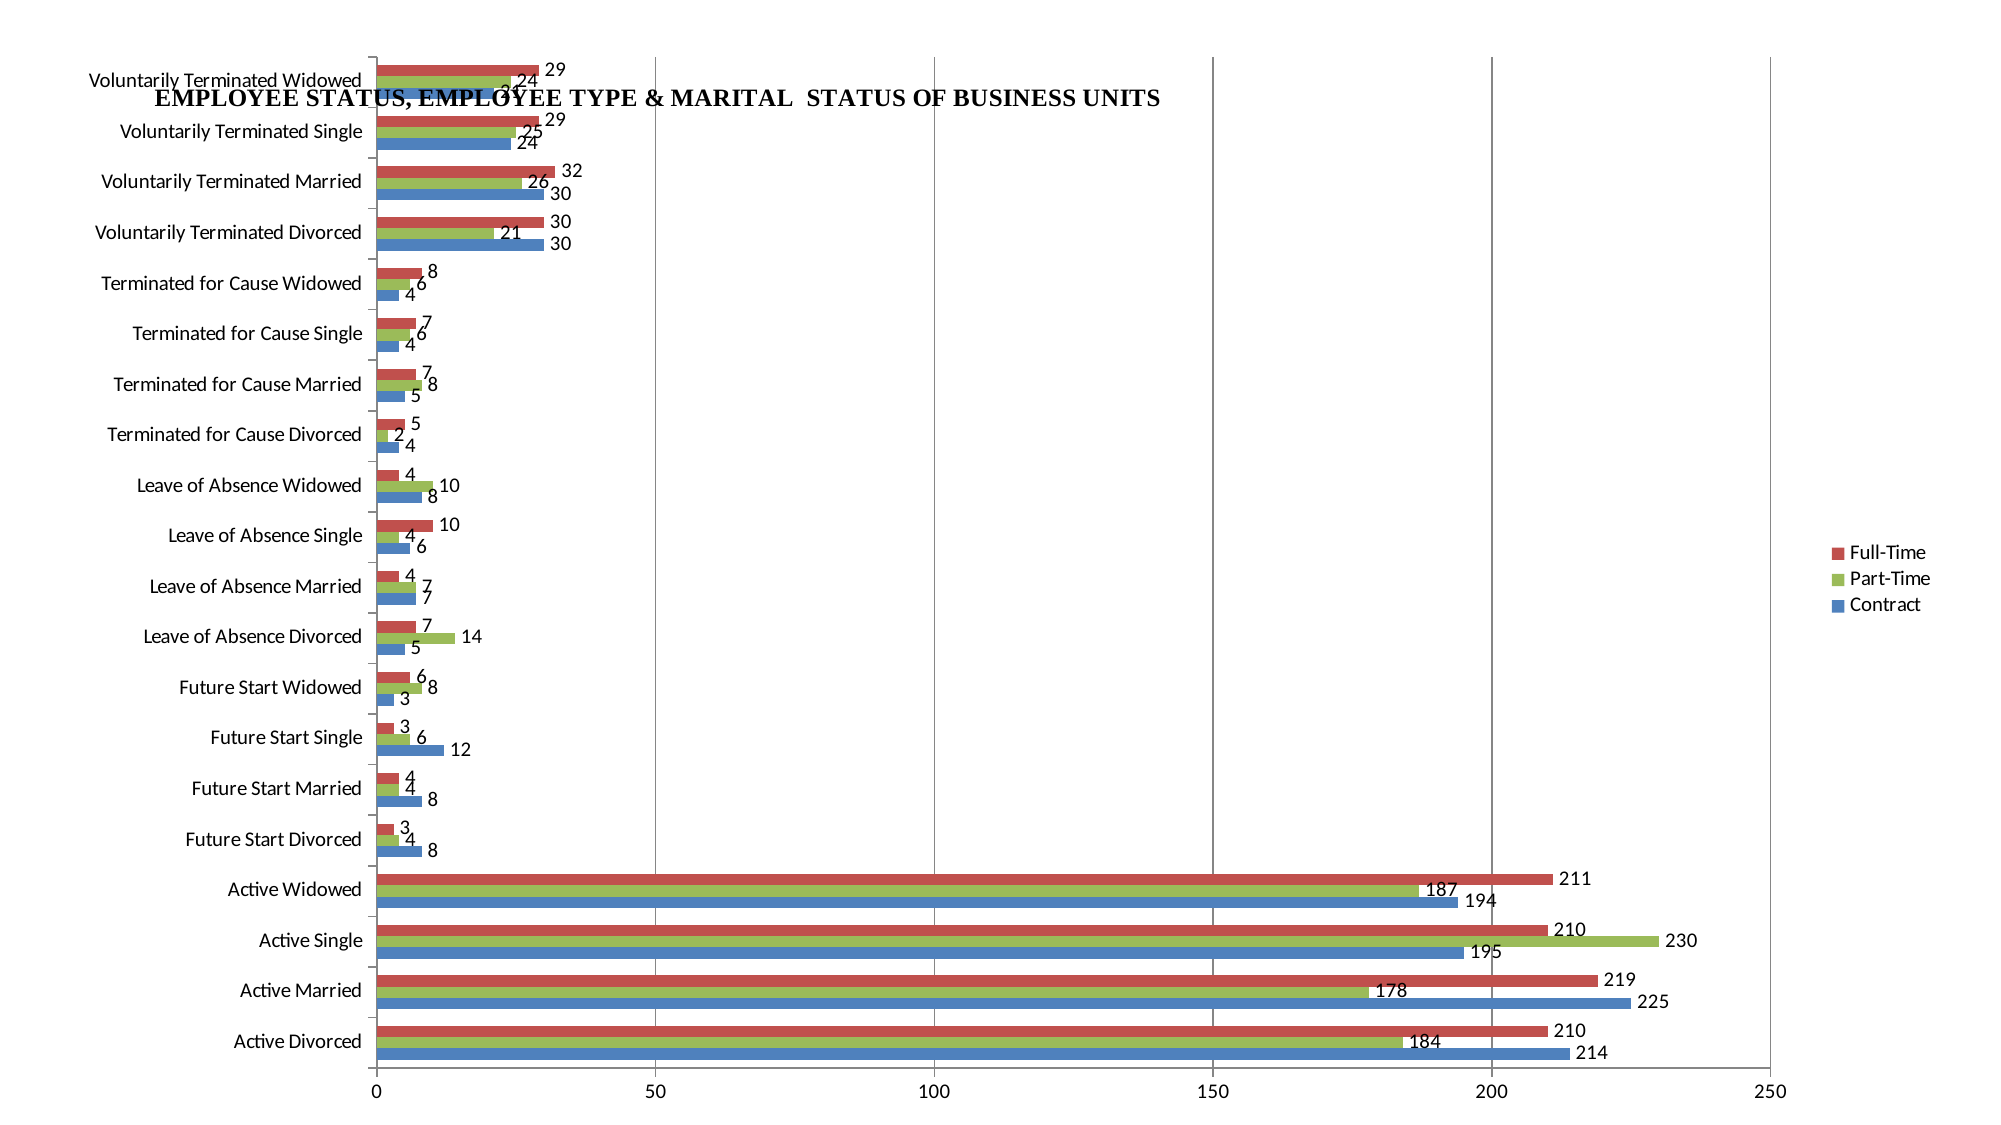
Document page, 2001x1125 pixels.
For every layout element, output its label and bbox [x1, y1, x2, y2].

chart [50, 35, 1950, 1125]
